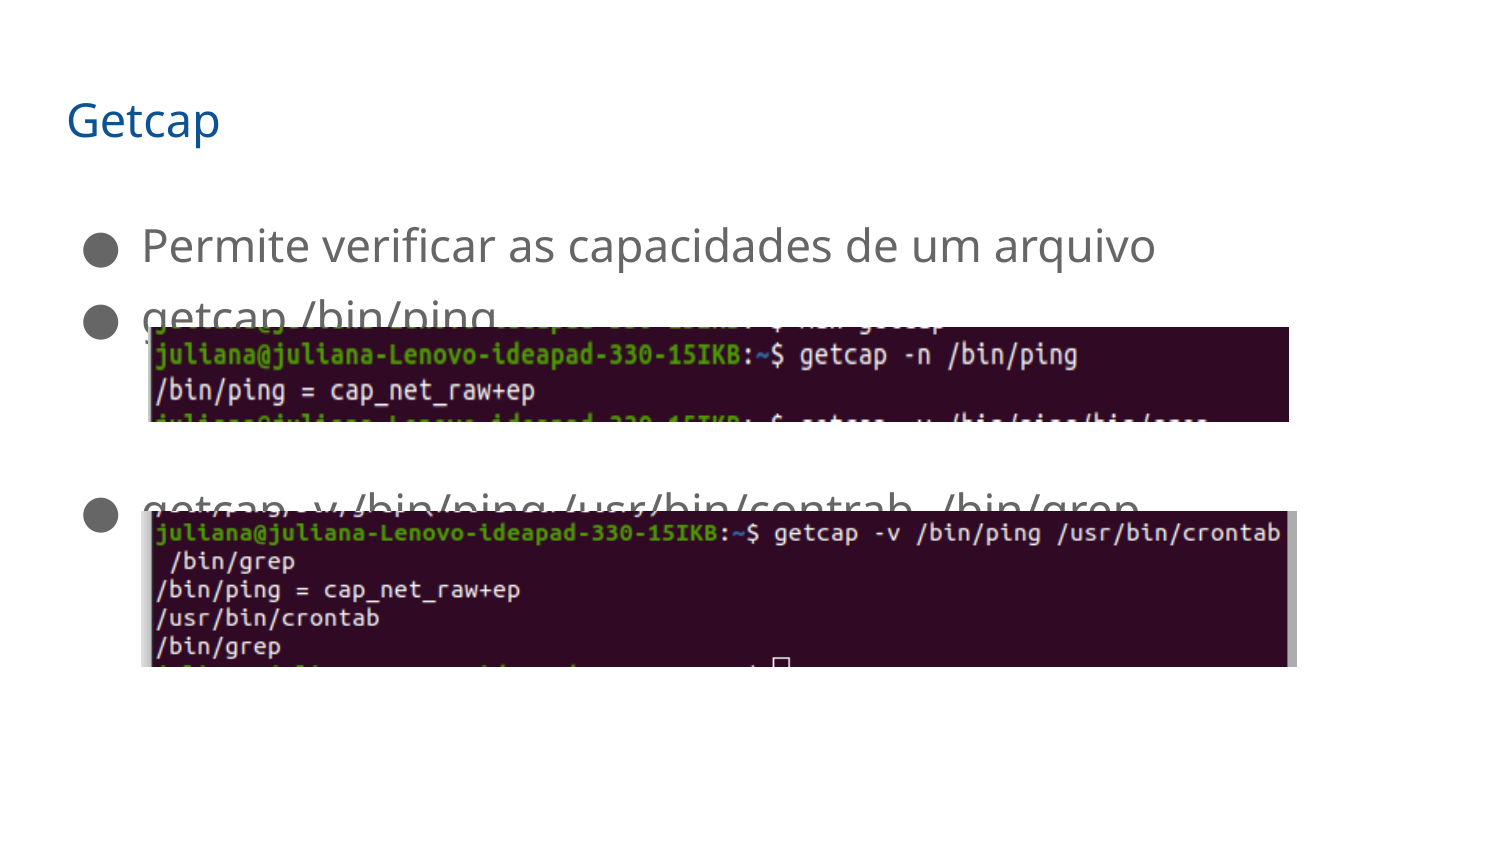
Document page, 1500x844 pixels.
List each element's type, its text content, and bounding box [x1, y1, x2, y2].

picture [141, 511, 1297, 667]
title Getcap [51, 72, 1449, 167]
picture [148, 327, 1289, 422]
list Permite verificar as capacidades de um arquivo getcap /bin/ping getcap -v /bin/ping /usr/bin/contrab /bin/grep [51, 189, 1449, 750]
